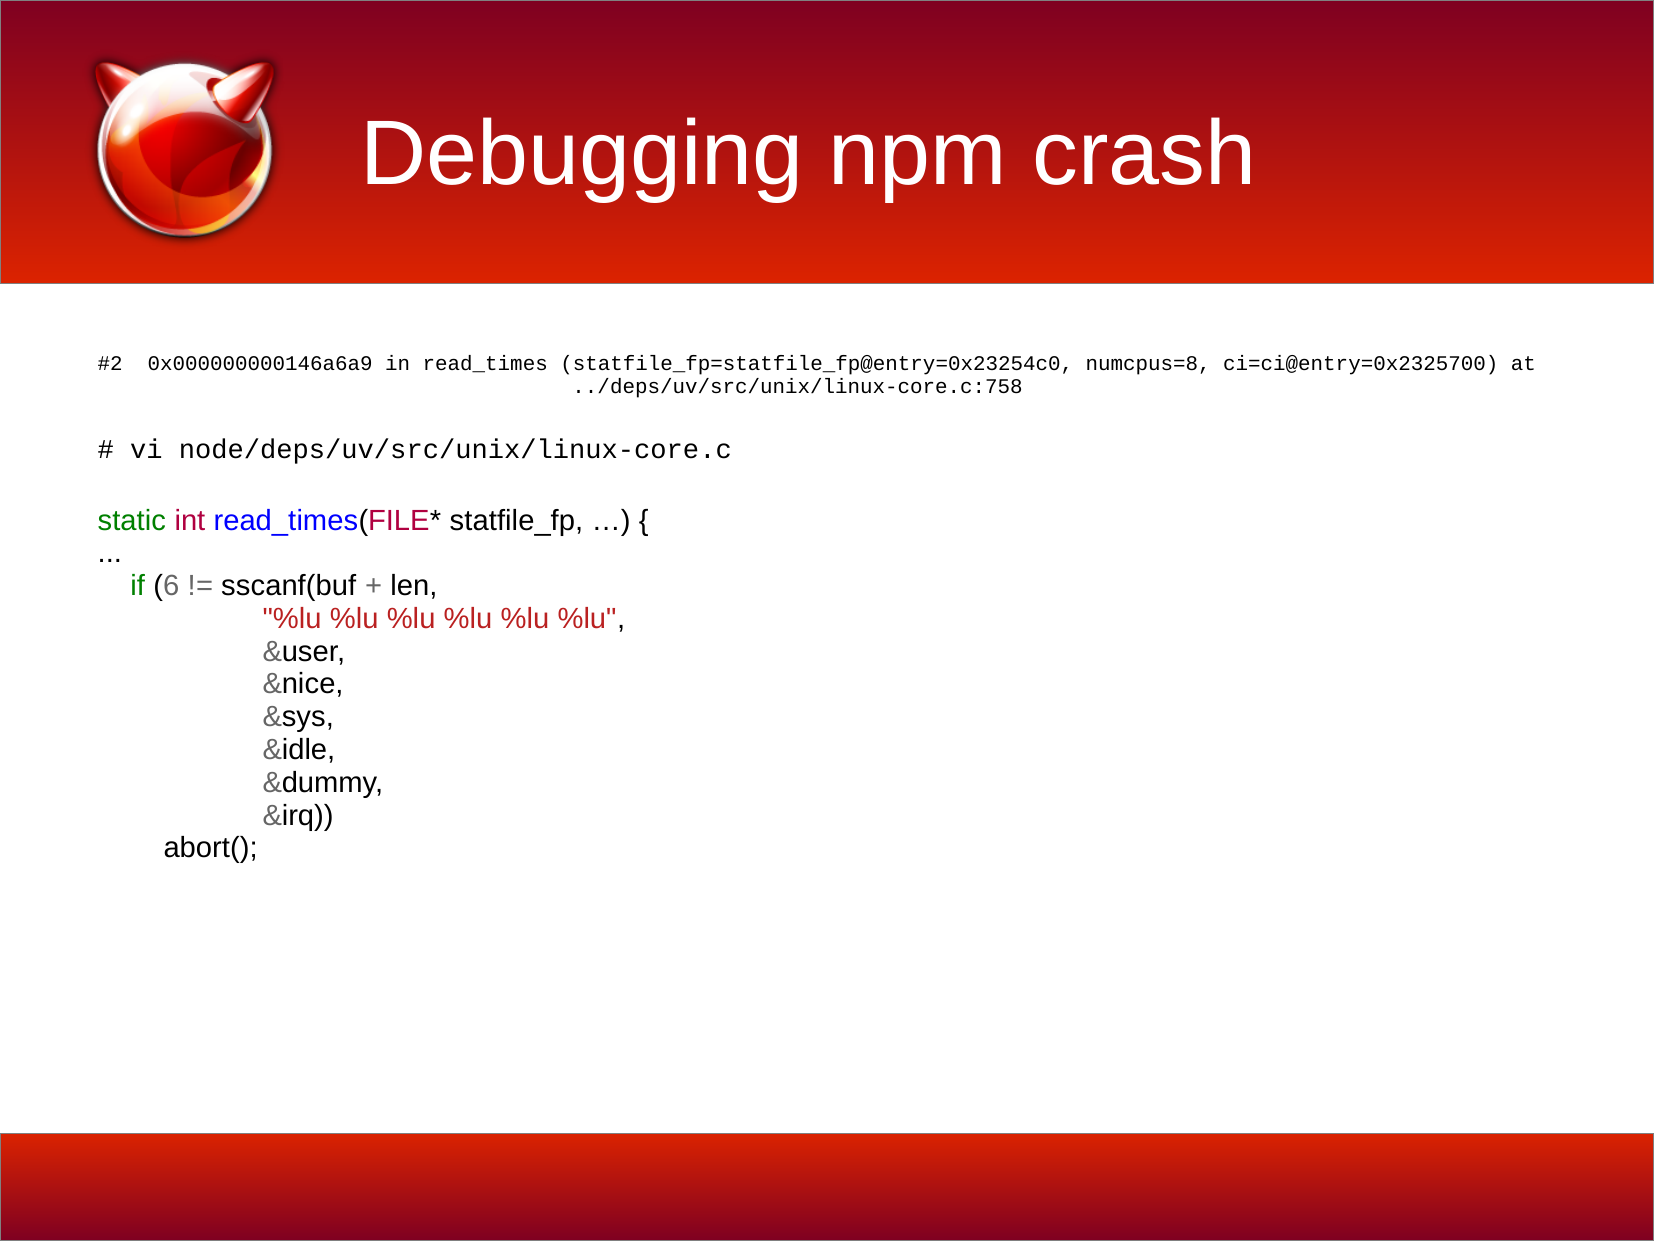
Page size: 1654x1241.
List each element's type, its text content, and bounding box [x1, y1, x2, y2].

text_box #2 0x000000000146a6a9 in read_times (statfile_fp=statfile_fp@entry=0x23254c0, numcpus=8, ci=ci@entry=0x2325700) at ../deps/uv/src/unix/linux-core.c:758 [82, 345, 1550, 408]
text_box # vi node/deps/uv/src/unix/linux-core.c [82, 428, 1524, 474]
text_box static int read_times(FILE* statfile_fp, …) { ... if (6 != sscanf(buf + len, "%lu %lu %lu %lu %lu %lu", &user, &nice, &sys, &idle, &dummy, &irq)) abort(); [82, 496, 664, 872]
title Debugging npm crash [82, 49, 1536, 257]
